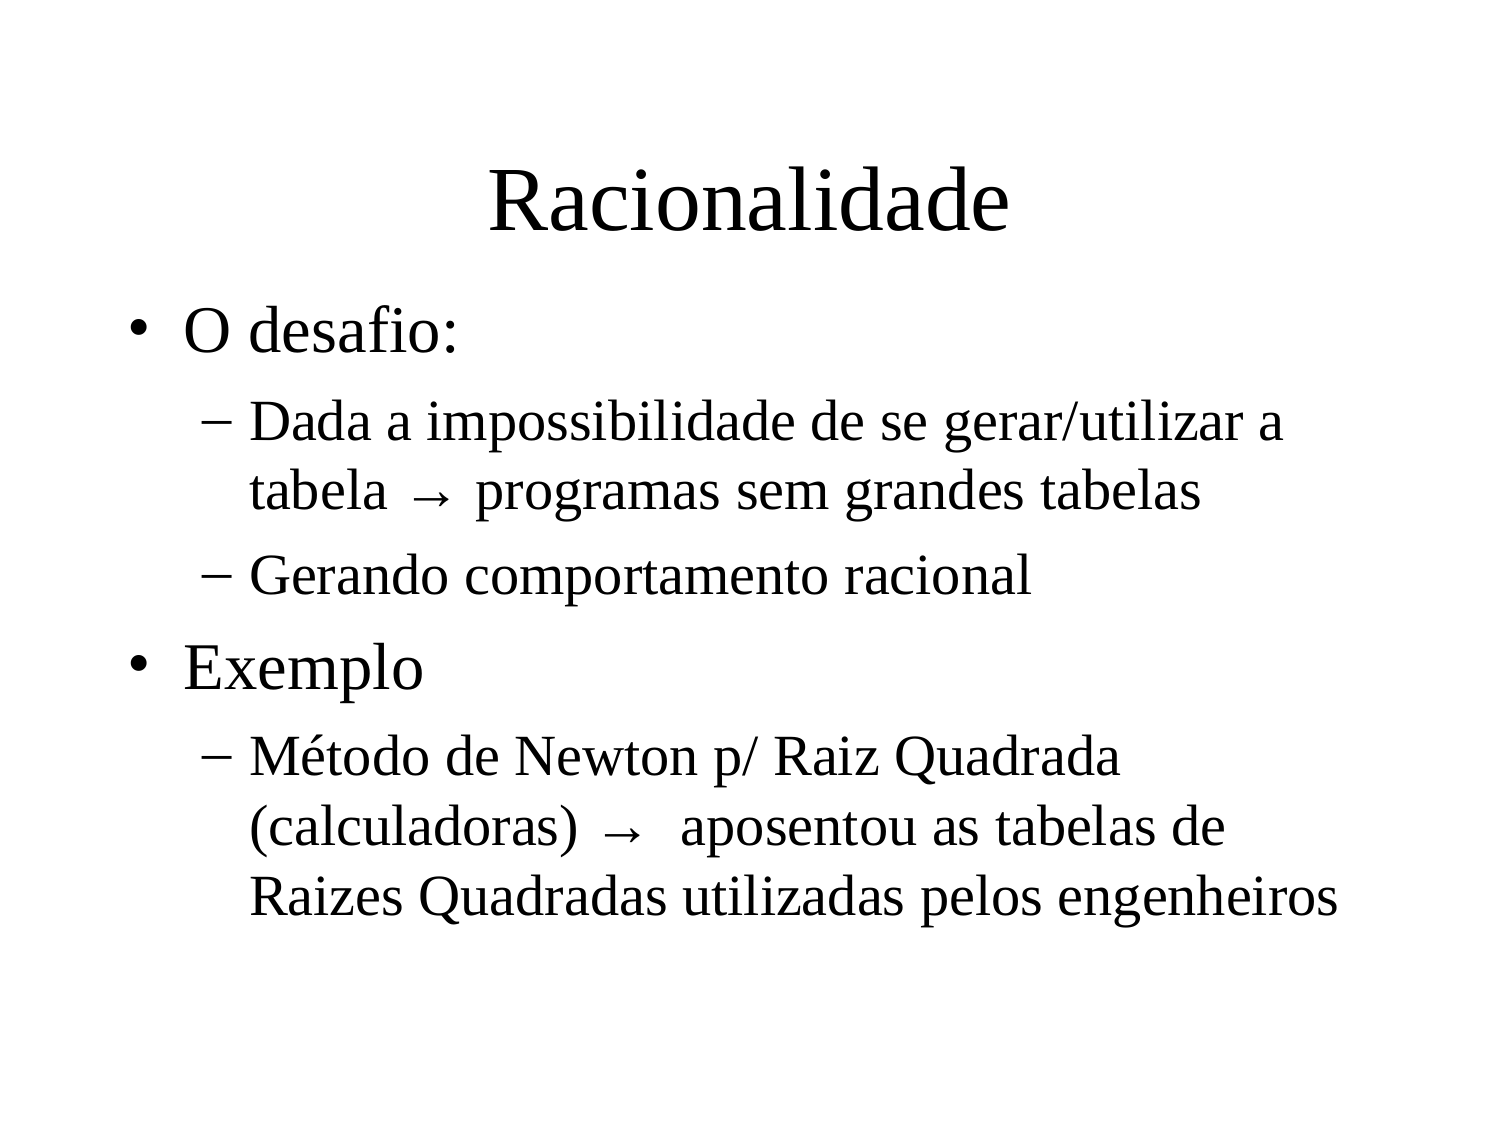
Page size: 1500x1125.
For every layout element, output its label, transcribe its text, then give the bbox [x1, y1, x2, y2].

list O desafio: Dada a impossibilidade de se gerar/utilizar a tabela → programas sem grandes tabelas Gerando comportamento racional Exemplo Método de Newton p/ Raiz Quadrada (calculadoras) → aposentou as tabelas de Raizes Quadradas utilizadas pelos engenheiros [112, 287, 1388, 935]
title Racionalidade [112, 99, 1388, 287]
